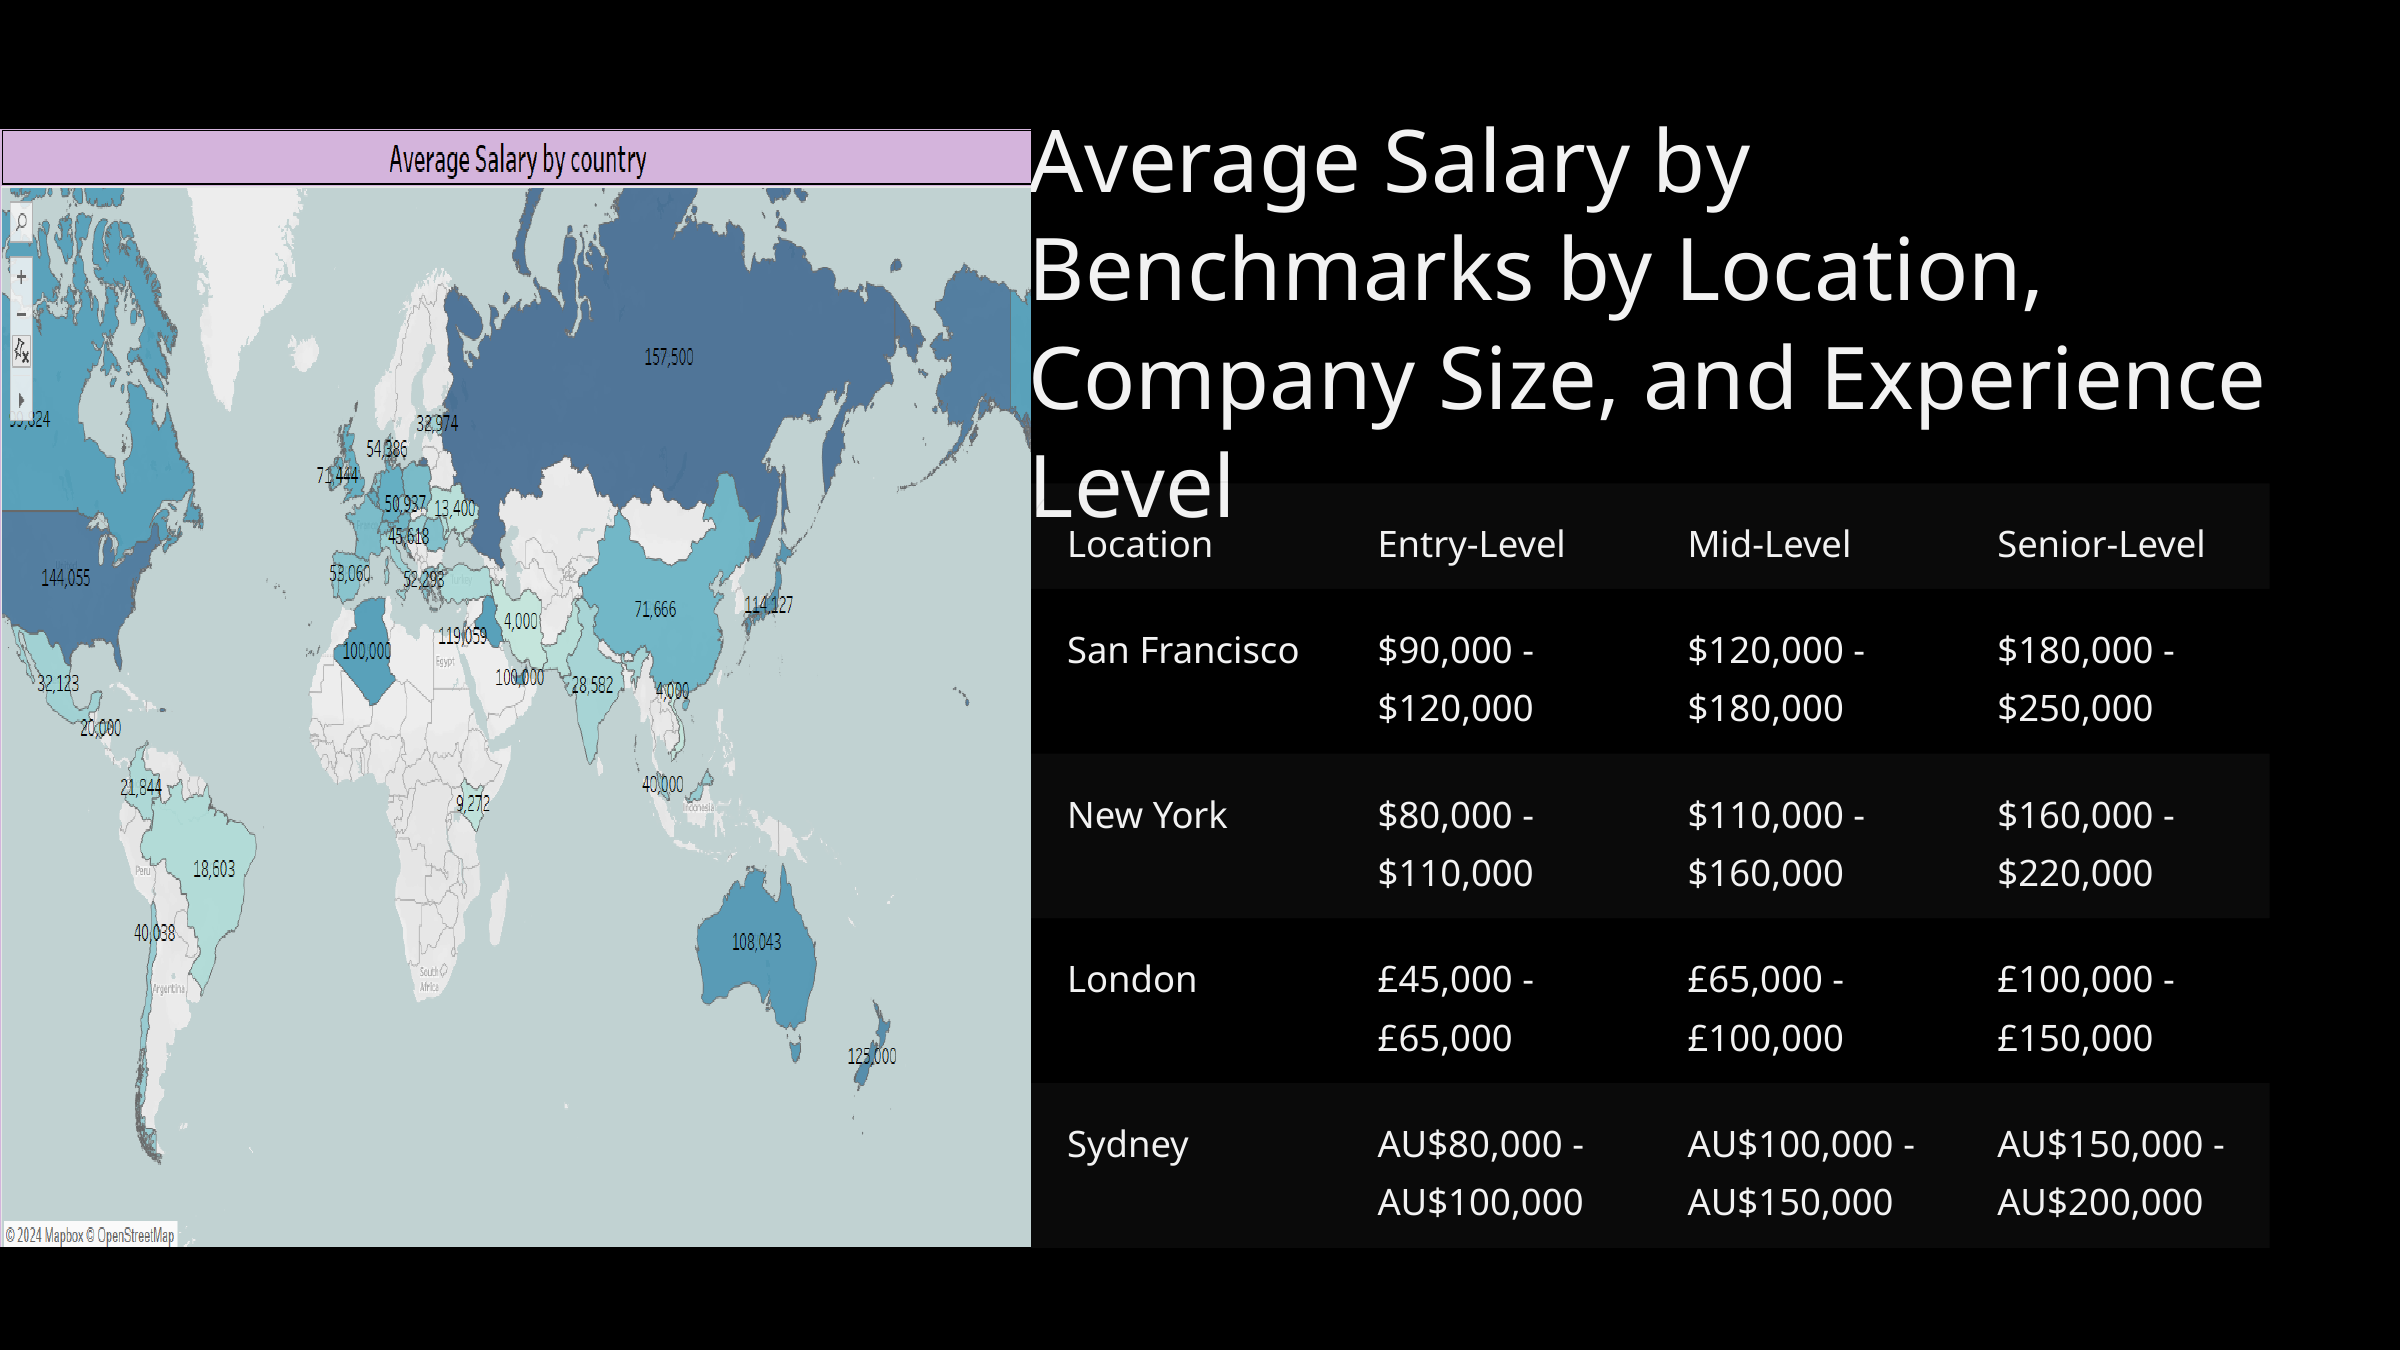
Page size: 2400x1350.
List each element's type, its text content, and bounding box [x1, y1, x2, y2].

text_box AU$100,000 - AU$150,000 [1687, 1106, 1922, 1225]
text_box San Francisco [1067, 612, 1303, 671]
text_box Senior-Level [1997, 507, 2233, 566]
text_box Entry-Level [1378, 507, 1613, 566]
text_box [1030, 483, 2270, 1248]
text_box £65,000 - £100,000 [1687, 942, 1922, 1060]
text_box London [1067, 942, 1303, 1001]
text_box £100,000 - £150,000 [1997, 942, 2233, 1060]
picture [0, 129, 1031, 1247]
text_box $180,000 - $250,000 [1997, 612, 2233, 730]
text_box $90,000 - $120,000 [1378, 612, 1613, 730]
text_box New York [1067, 777, 1303, 836]
text_box AU$80,000 - AU$100,000 [1378, 1106, 1613, 1225]
text_box Average Salary by Benchmarks by Location, Company Size, and Experience Level [1029, 101, 2271, 427]
text_box Sydney [1067, 1106, 1303, 1165]
text_box $80,000 - $110,000 [1378, 777, 1613, 895]
text_box $160,000 - $220,000 [1997, 777, 2233, 895]
text_box Mid-Level [1687, 507, 1922, 566]
text_box AU$150,000 - AU$200,000 [1997, 1106, 2233, 1225]
text_box Location [1067, 507, 1303, 566]
text_box $120,000 - $180,000 [1687, 612, 1922, 730]
text_box £45,000 - £65,000 [1378, 942, 1613, 1060]
text_box $110,000 - $160,000 [1687, 777, 1922, 895]
